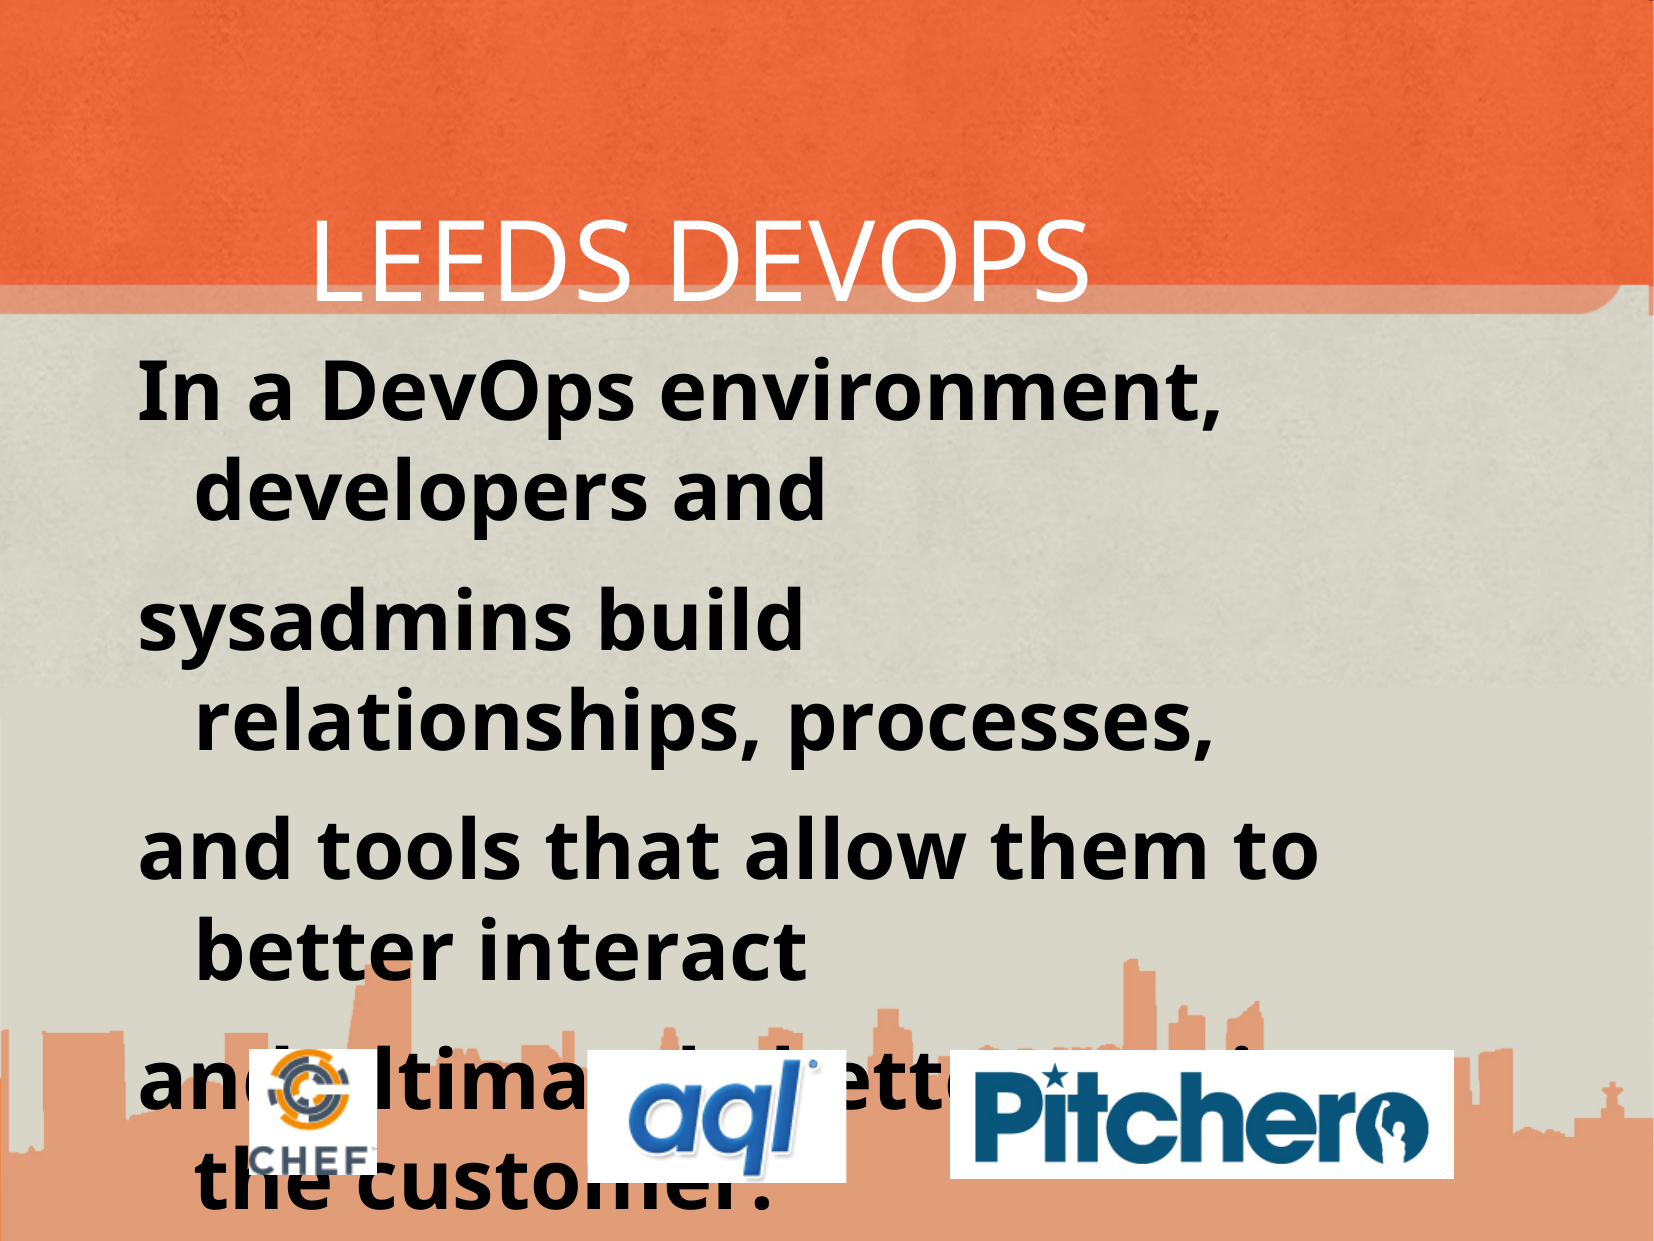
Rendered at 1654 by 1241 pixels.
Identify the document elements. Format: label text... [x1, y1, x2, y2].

text_box In a DevOps environment, developers and sysadmins build relationships, processes, and tools that allow them to better interact and ultimately better service the customer. This is what we talk about here. [137, 337, 1374, 1057]
text_box LEEDS DEVOPS [306, 189, 1654, 318]
picture [0, 0, 1654, 1241]
